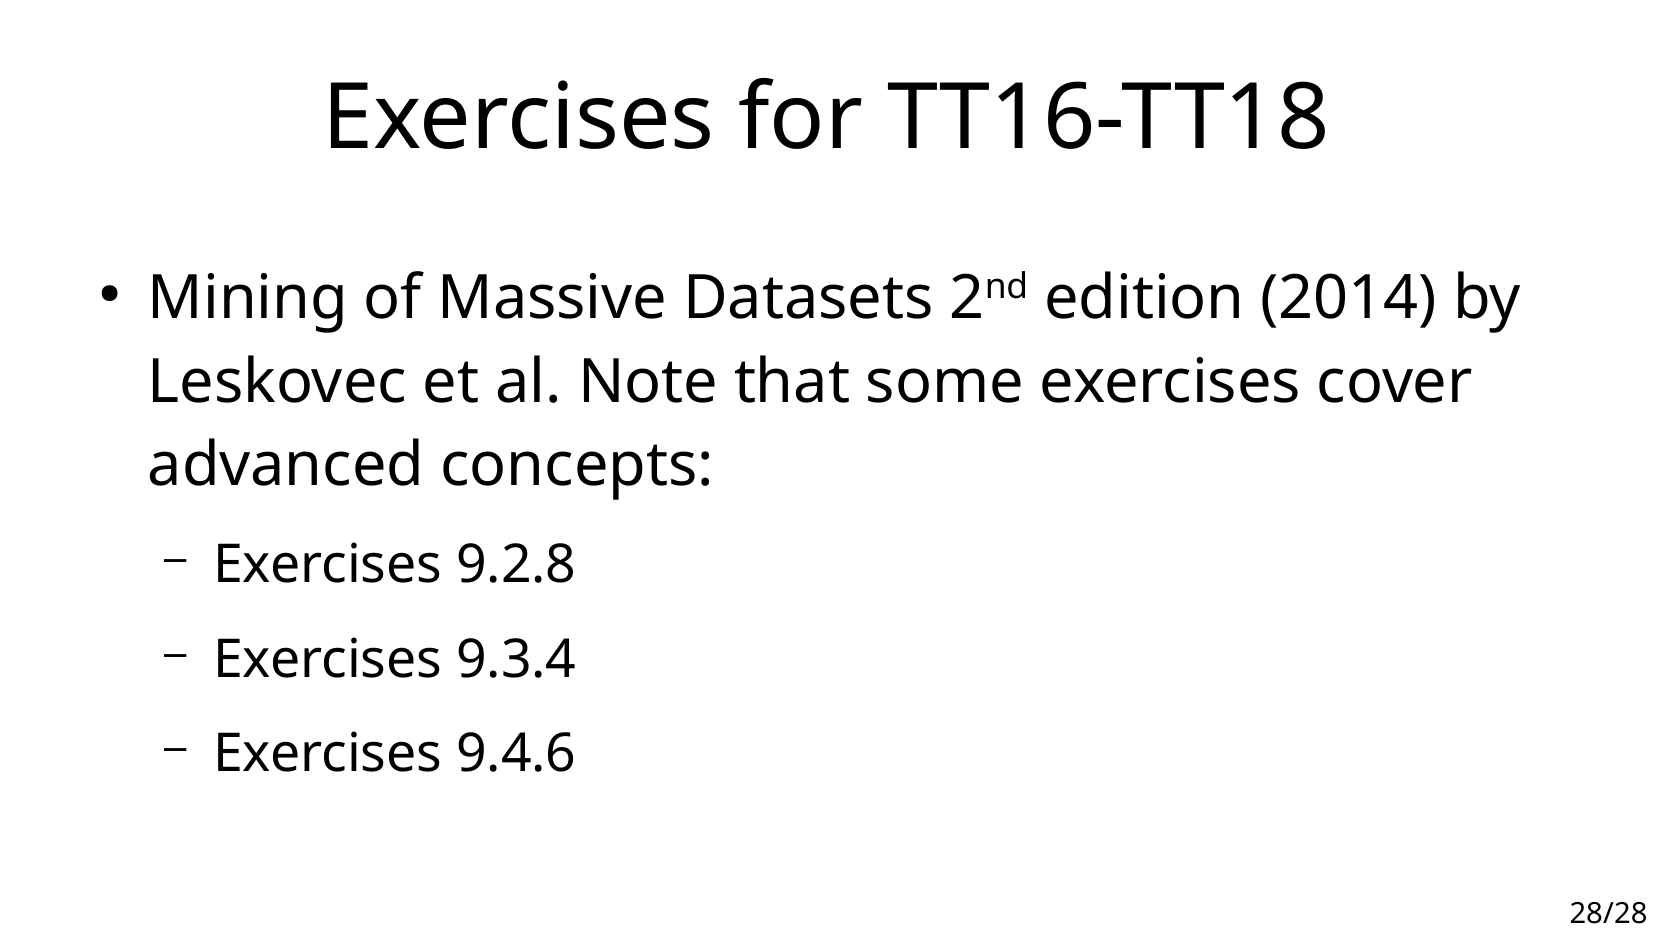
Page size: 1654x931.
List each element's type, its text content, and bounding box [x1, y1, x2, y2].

list Mining of Massive Datasets 2nd edition (2014) by Leskovec et al. Note that some exercises cover advanced concepts: Exercises 9.2.8 Exercises 9.3.4 Exercises 9.4.6 [82, 253, 1571, 793]
title Exercises for TT16-TT18 [82, 1, 1571, 226]
